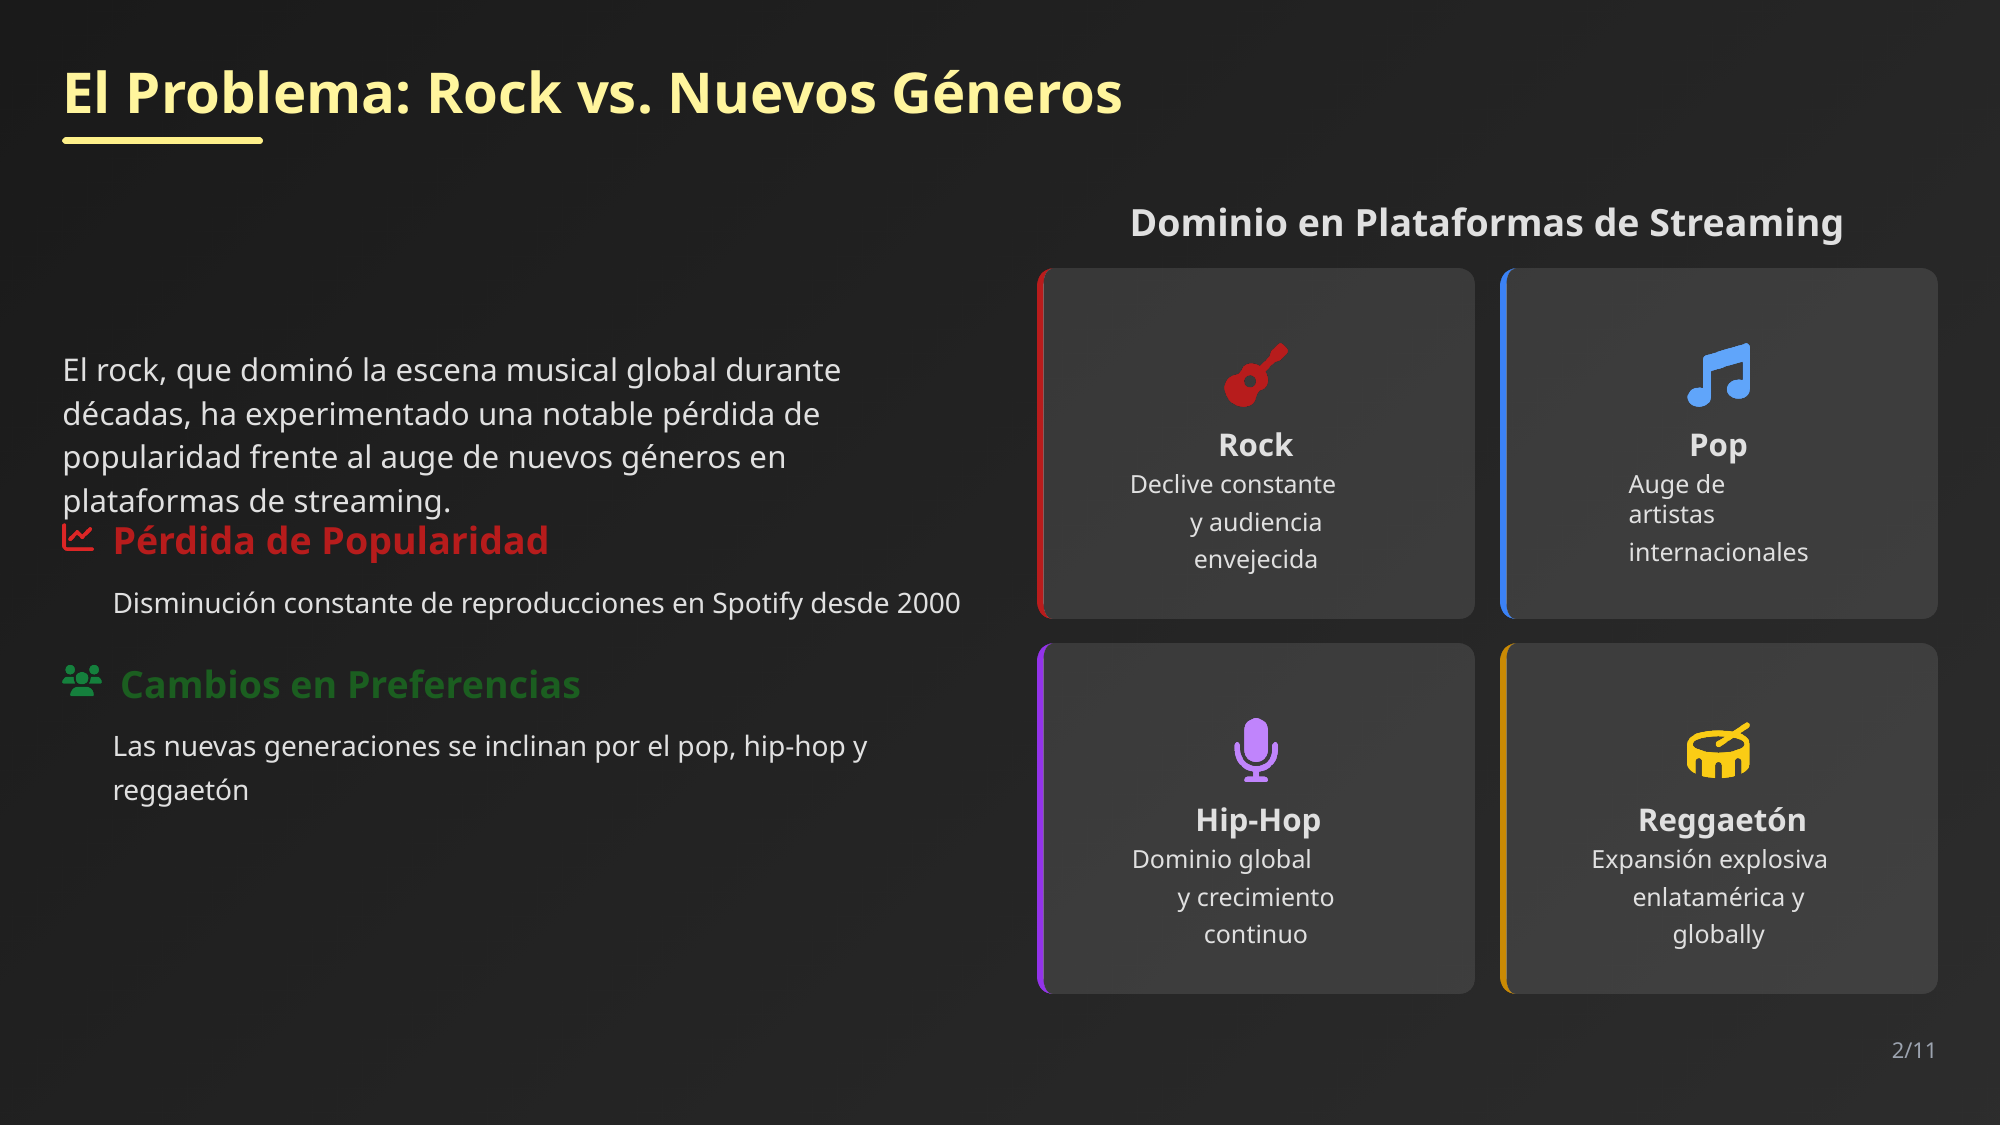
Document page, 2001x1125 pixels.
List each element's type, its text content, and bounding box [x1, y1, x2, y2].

text_box Expansión explosiva enlatamérica y globally [1591, 843, 1846, 919]
text_box Las nuevas generaciones se inclinan por el pop, hip-hop y reggaetón [112, 718, 963, 807]
text_box Auge de artistas internacionales [1628, 468, 1810, 544]
text_box Reggaetón [1638, 793, 1832, 838]
text_box El rock, que dominó la escena musical global durante décadas, ha experimentado una notable pérdida de popularidad frente al auge de nuevos géneros en plataformas de streaming. [62, 343, 963, 475]
text_box El Problema: Rock vs. Nuevos Géneros [62, 62, 2000, 125]
text_box Cambios en Preferencias [120, 656, 658, 707]
text_box Dominio en Plataformas de Streaming [947, 193, 2000, 244]
text_box Rock [1218, 418, 1310, 463]
text_box Pop [1689, 418, 1760, 463]
text_box Dominio global y crecimiento continuo [1131, 843, 1381, 919]
picture [0, 0, 2000, 1125]
text_box 2/11 [62, 1031, 1938, 1063]
text_box Pérdida de Popularidad [112, 512, 616, 563]
text_box Pop [1735, 442, 1742, 453]
text_box Hip-Hop [1195, 793, 1342, 838]
text_box Declive constante y audiencia envejecida [1129, 468, 1383, 544]
text_box Disminución constante de reproducciones en Spotify desde 2000 [112, 575, 1133, 619]
